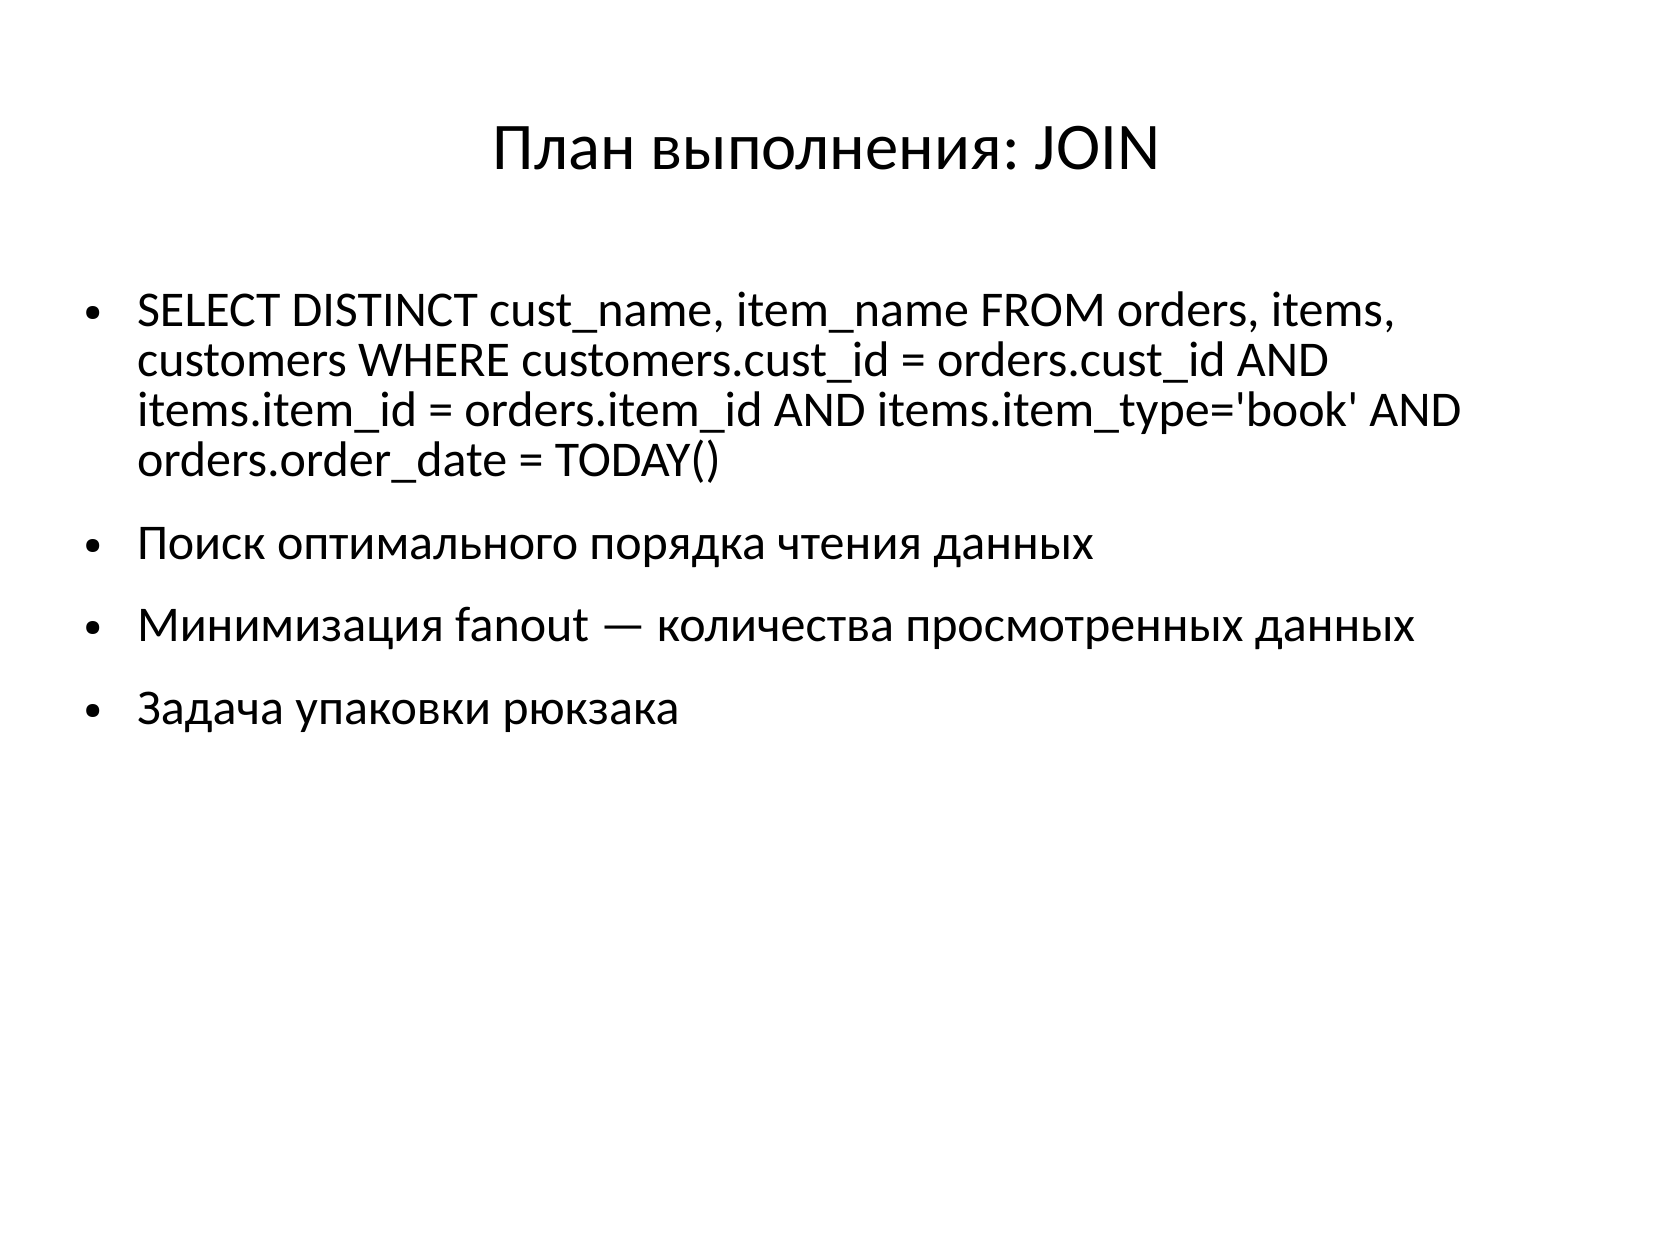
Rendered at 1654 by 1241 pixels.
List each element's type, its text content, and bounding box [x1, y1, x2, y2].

list SELECT DISTINCT cust_name, item_name FROM orders, items, customers WHERE customers.cust_id = orders.cust_id AND items.item_id = orders.item_id AND items.item_type='book' AND orders.order_date = TODAY() Поиск оптимального порядка чтения данных Минимизация fanout — количества просмотренных данных Задача упаковки рюкзака [66, 289, 1555, 1108]
title План выполнения: JOIN [82, 49, 1571, 257]
